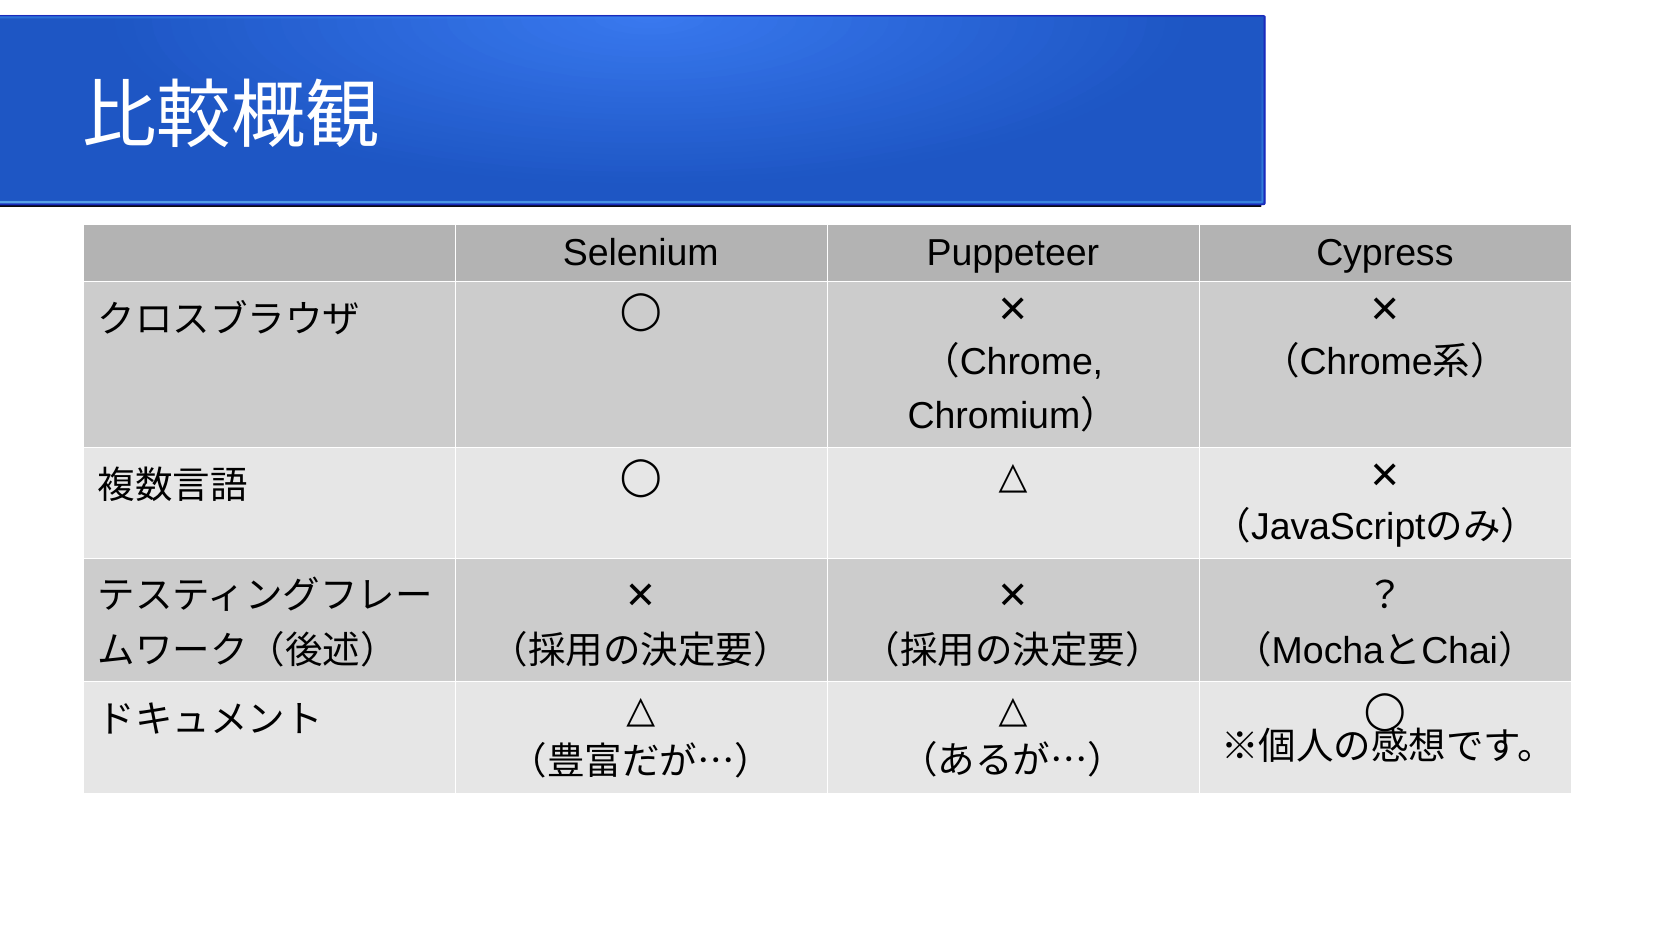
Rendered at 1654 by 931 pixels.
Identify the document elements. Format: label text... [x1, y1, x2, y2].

table_cell ドキュメント [84, 682, 455, 793]
table_cell △ （豊富だが…） [456, 682, 827, 793]
table_header Selenium [456, 225, 827, 281]
text_box ※個人の感想です。 [1086, 714, 1570, 780]
table_header [84, 225, 455, 281]
table_cell ✕ （Chrome, Chromium） [828, 282, 1199, 447]
table_cell ◯ [1200, 682, 1571, 793]
table_header Cypress [1200, 225, 1571, 281]
table_header Puppeteer [828, 225, 1199, 281]
table_cell ？ （MochaとChai） [1200, 559, 1571, 681]
table_cell 複数言語 [84, 448, 455, 558]
table_cell ◯ [1367, 696, 1401, 714]
table_cell △ [828, 448, 1199, 558]
table_cell ✕ （JavaScriptのみ） [1200, 448, 1571, 558]
table_cell ◯ [456, 282, 827, 447]
table_cell クロスブラウザ [84, 282, 455, 447]
table_cell ✕ （採用の決定要） [456, 559, 827, 681]
table_cell ◯ [456, 448, 827, 558]
picture [0, 13, 1269, 211]
table_cell ✕ （Chrome系） [1200, 282, 1571, 447]
text_box 比較概観 [82, 35, 1235, 189]
table_cell △ （あるが…） [828, 682, 1199, 793]
table_cell ✕ （採用の決定要） [828, 559, 1199, 681]
table_cell テスティングフレームワーク（後述） [84, 559, 455, 681]
